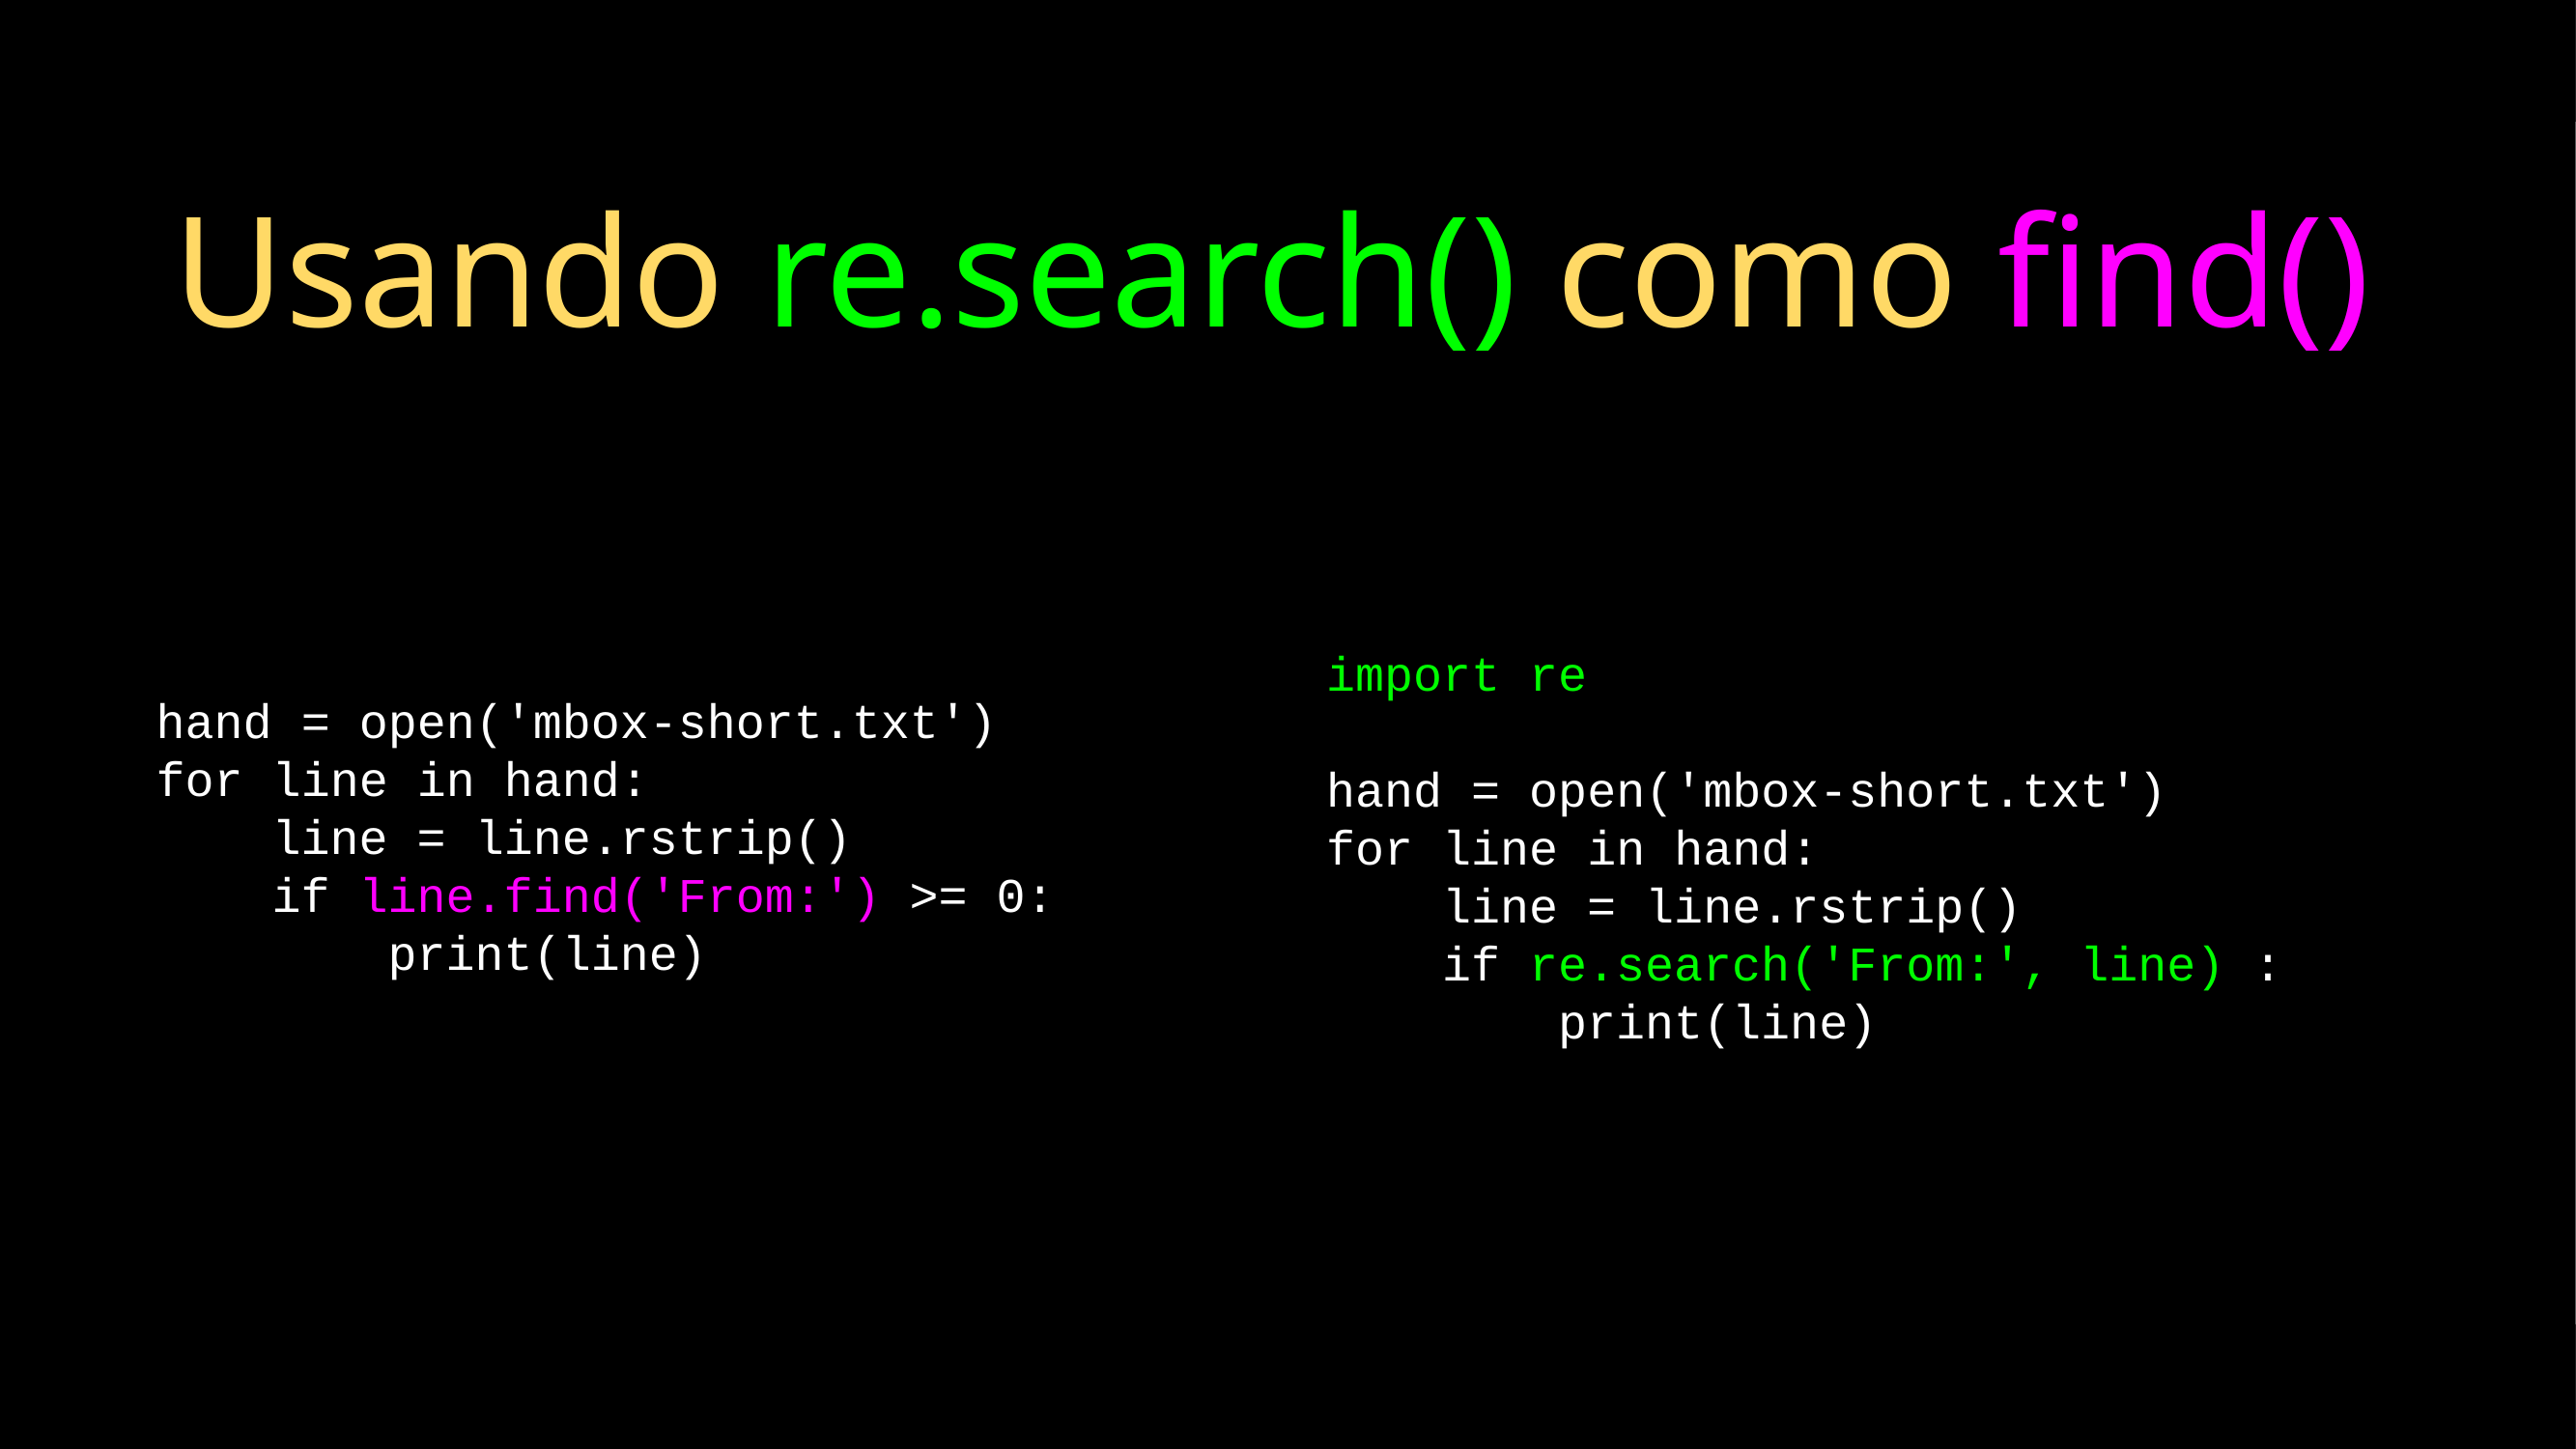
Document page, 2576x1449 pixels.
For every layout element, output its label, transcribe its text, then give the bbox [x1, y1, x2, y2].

text_box hand = open('mbox-short.txt') for line in hand: line = line.rstrip() if line.find('From:') >= 0: print(line) [156, 579, 1265, 1092]
title Usando re.search() como find() [0, 128, 2544, 403]
text_box import re hand = open('mbox-short.txt') for line in hand: line = line.rstrip() if re.search('From:', line) : print(line) [1326, 540, 2528, 1151]
